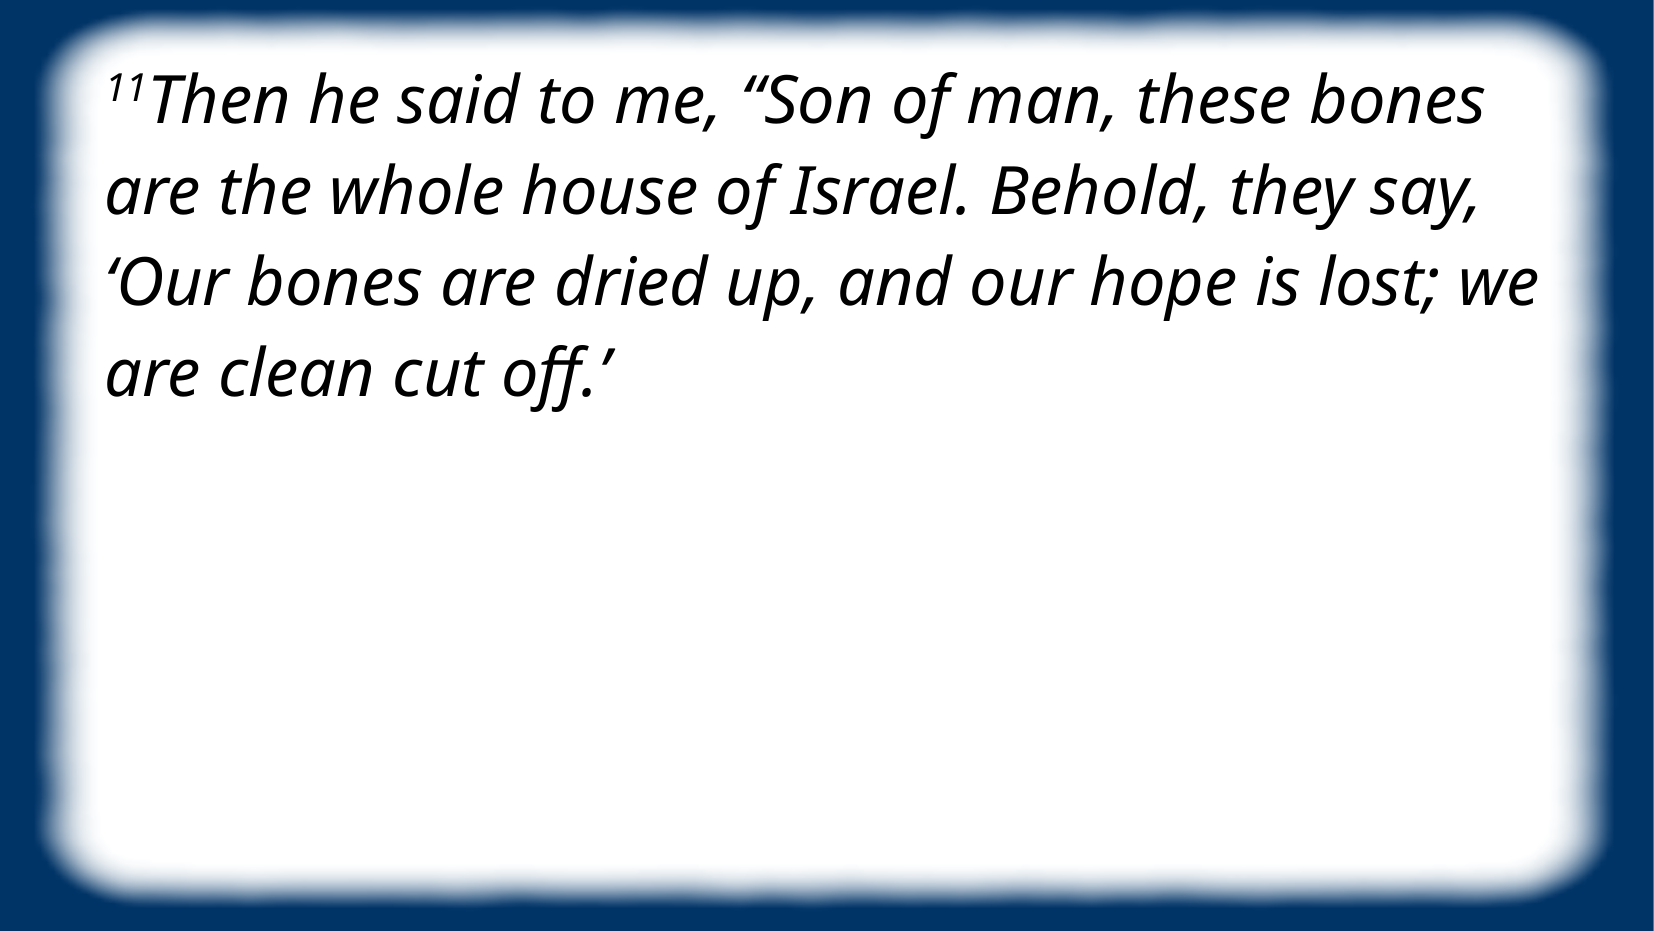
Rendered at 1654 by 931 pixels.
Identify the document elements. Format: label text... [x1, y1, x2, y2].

picture [0, 0, 1654, 931]
text_box 11Then he said to me, “Son of man, these bones are the whole house of Israel. Behold, they say, ‘Our bones are dried up, and our hope is lost; we are clean cut off.’ [90, 45, 1561, 451]
